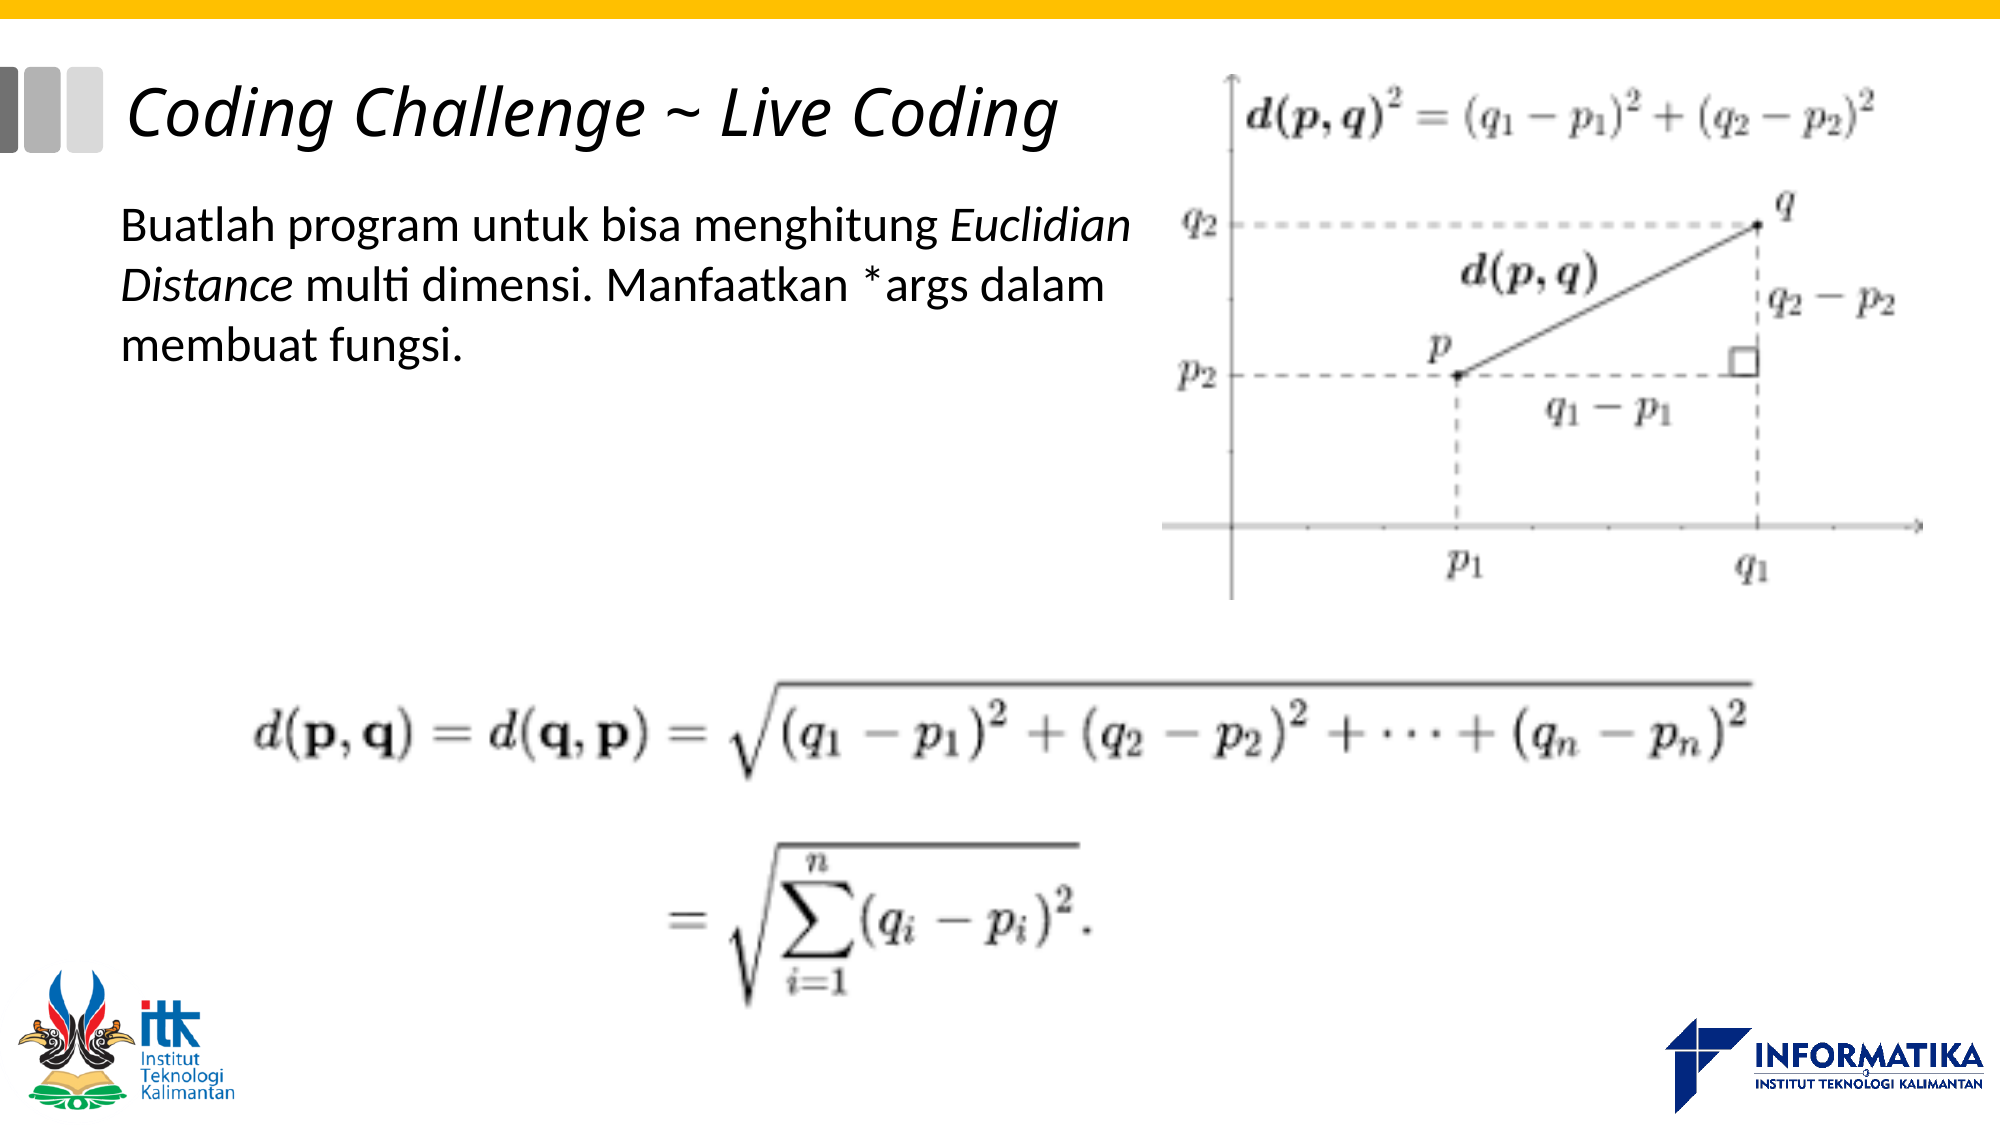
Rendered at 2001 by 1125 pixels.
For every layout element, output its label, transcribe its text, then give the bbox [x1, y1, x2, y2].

picture [1162, 74, 1923, 601]
picture [0, 674, 1763, 1125]
picture [1664, 1017, 1984, 1114]
title Coding Challenge ~ Live Coding [105, 59, 1831, 168]
text_box Buatlah program untuk bisa menghitung Euclidian Distance multi dimensi. Manfaatkan *args dalam membuat fungsi. [105, 184, 1162, 379]
text_box [0, 0, 2000, 19]
